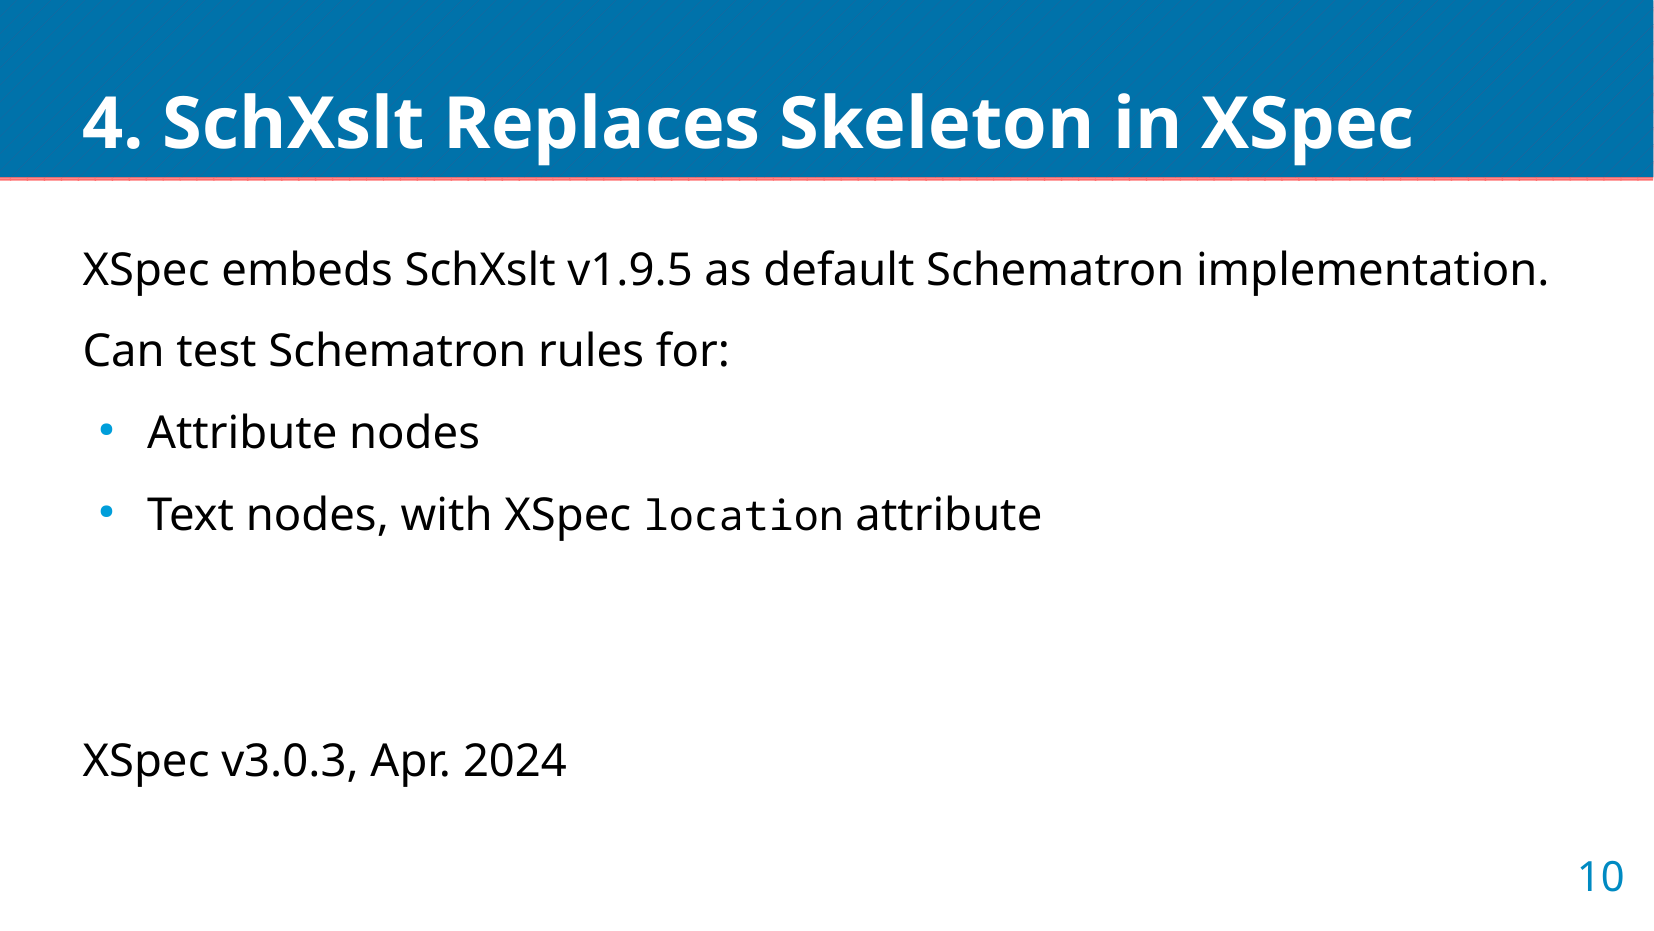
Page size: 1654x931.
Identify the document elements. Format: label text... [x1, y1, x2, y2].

list XSpec embeds SchXslt v1.9.5 as default Schematron implementation. Can test Schematron rules for: Attribute nodes Text nodes, with XSpec location attribute XSpec v3.0.3, Apr. 2024 [82, 236, 1563, 811]
title 4. SchXslt Replaces Skeleton in XSpec [82, 14, 1571, 171]
